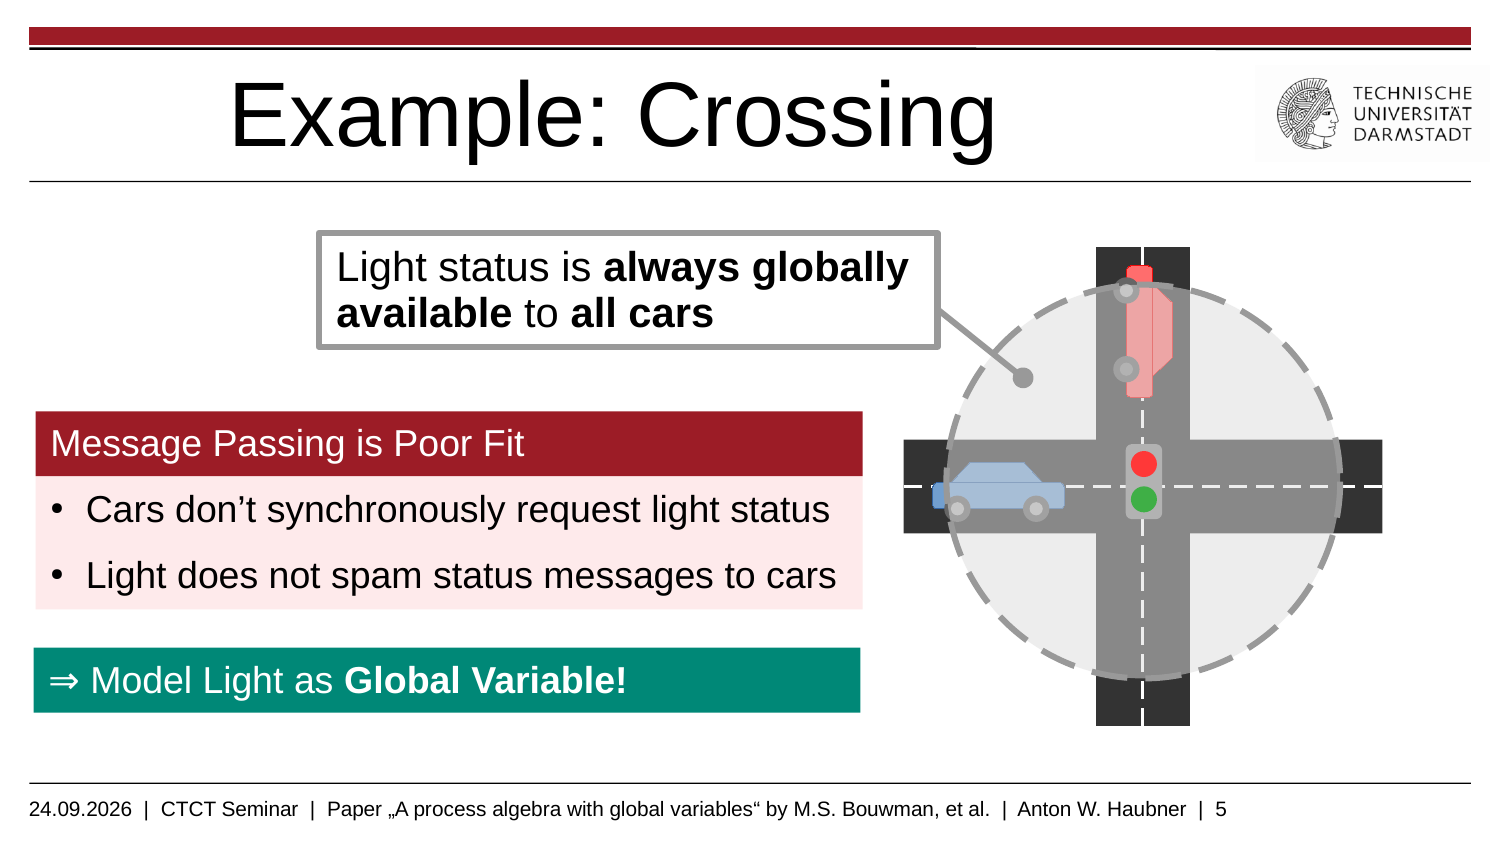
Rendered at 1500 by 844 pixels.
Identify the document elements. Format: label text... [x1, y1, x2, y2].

text_box Light status is always globally available to all cars [318, 233, 938, 347]
text_box Cars don’t synchronously request light status Light does not spam status messages to cars [35, 477, 863, 610]
text_box Message Passing is Poor Fit [35, 411, 863, 477]
text_box ⇒ Model Light as Global Variable! [33, 647, 861, 713]
title Example: Crossing [29, 63, 1199, 167]
picture [1255, 65, 1490, 162]
text_box [903, 247, 1383, 726]
